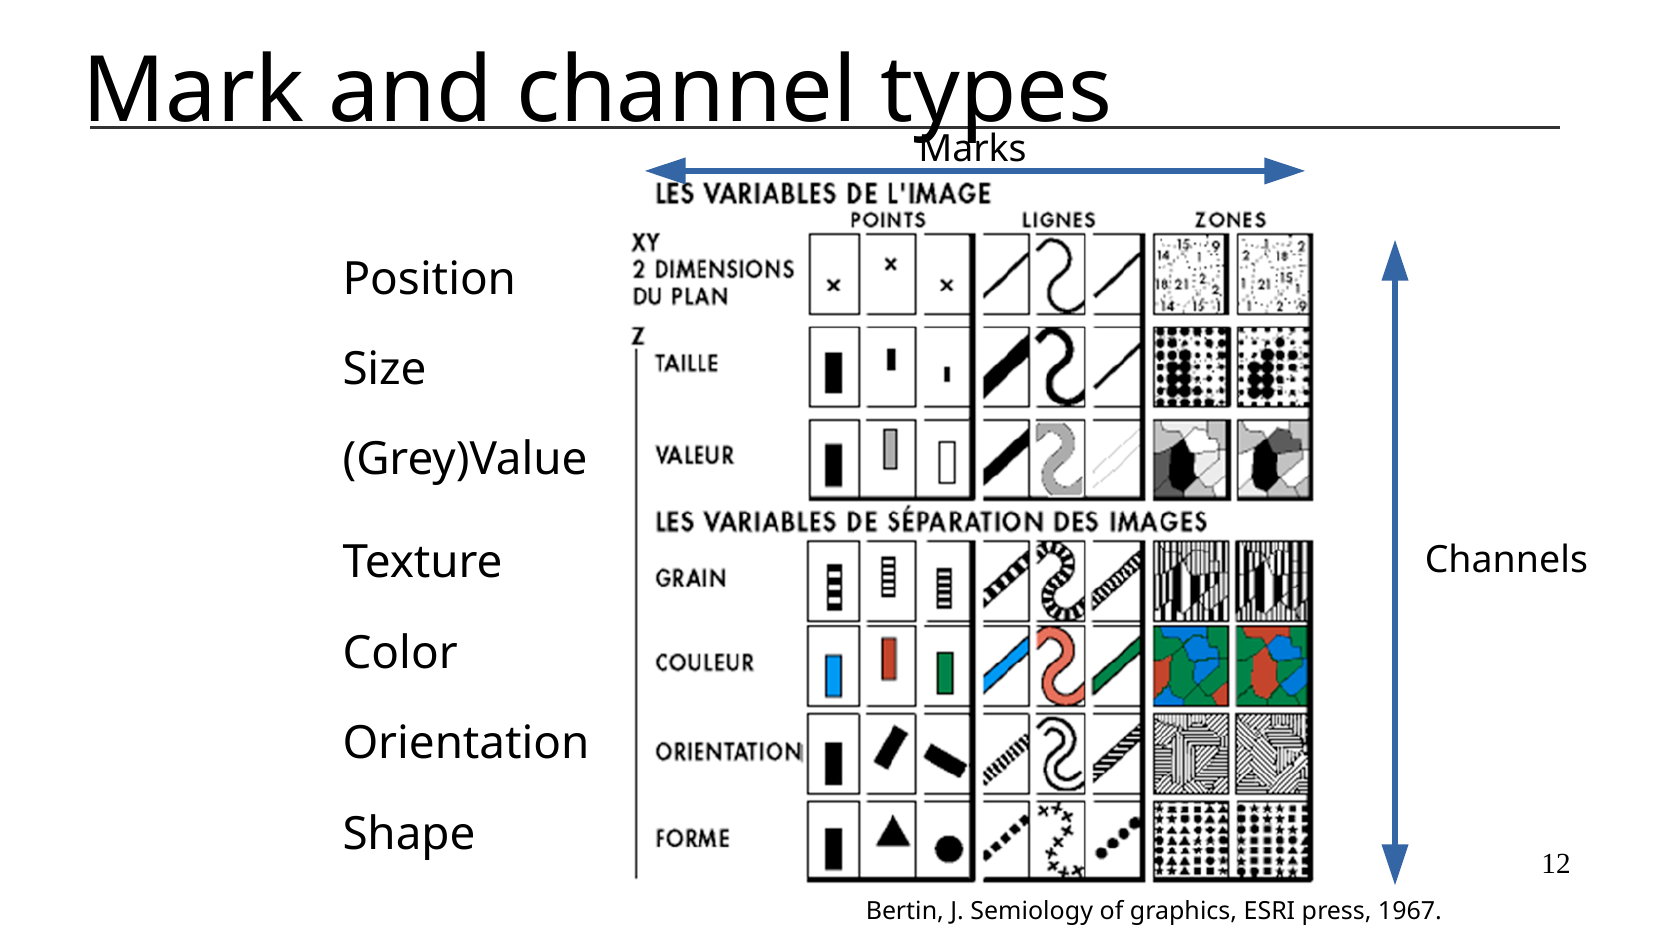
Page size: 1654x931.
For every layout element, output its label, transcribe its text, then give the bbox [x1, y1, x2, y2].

text_box Channels [1410, 525, 1615, 586]
text_box Position Size (Grey)Value Texture Color Orientation Shape [327, 240, 645, 901]
title Mark and channel types [82, 32, 1571, 140]
text_box Marks [903, 114, 1045, 168]
picture [622, 179, 1316, 886]
text_box Bertin, J. Semiology of graphics, ESRI press, 1967. [851, 885, 1478, 931]
